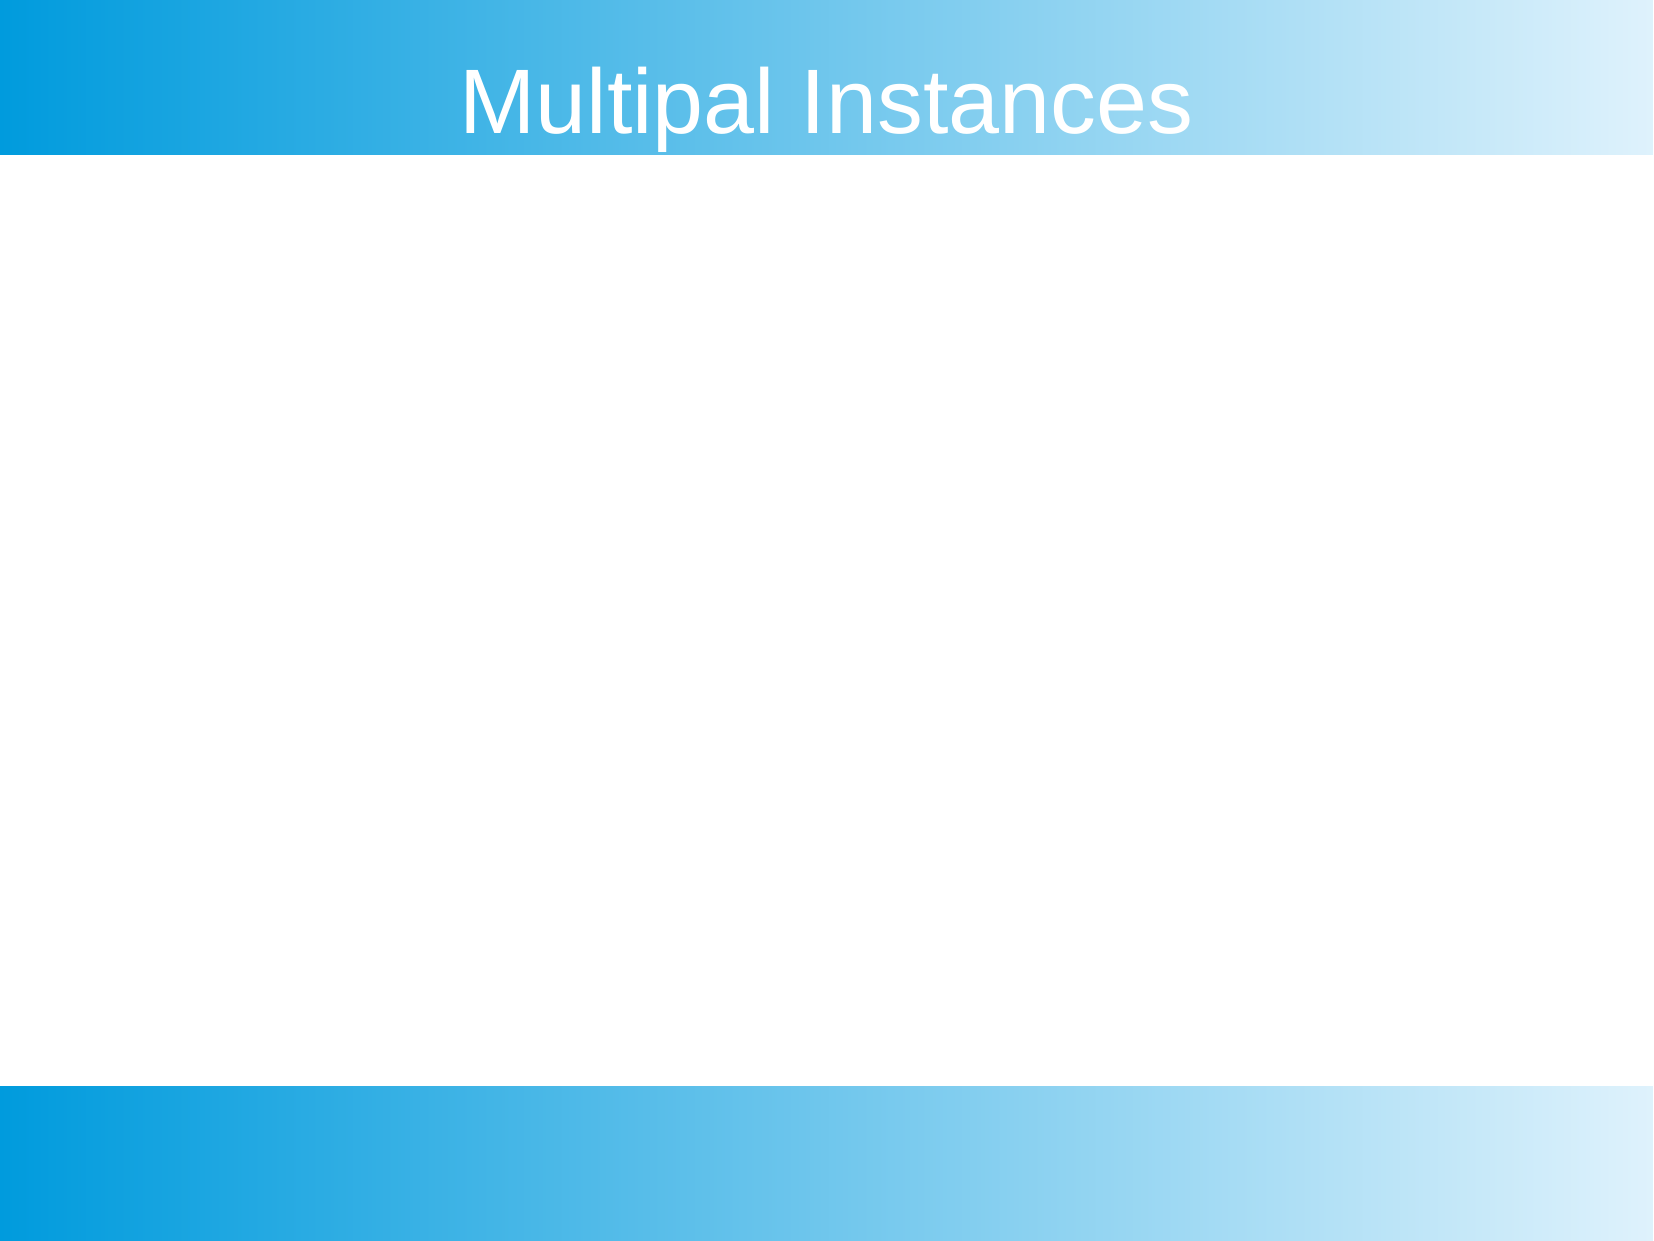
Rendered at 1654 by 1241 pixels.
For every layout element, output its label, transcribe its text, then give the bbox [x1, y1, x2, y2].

title Multipal Instances [82, 49, 1571, 155]
